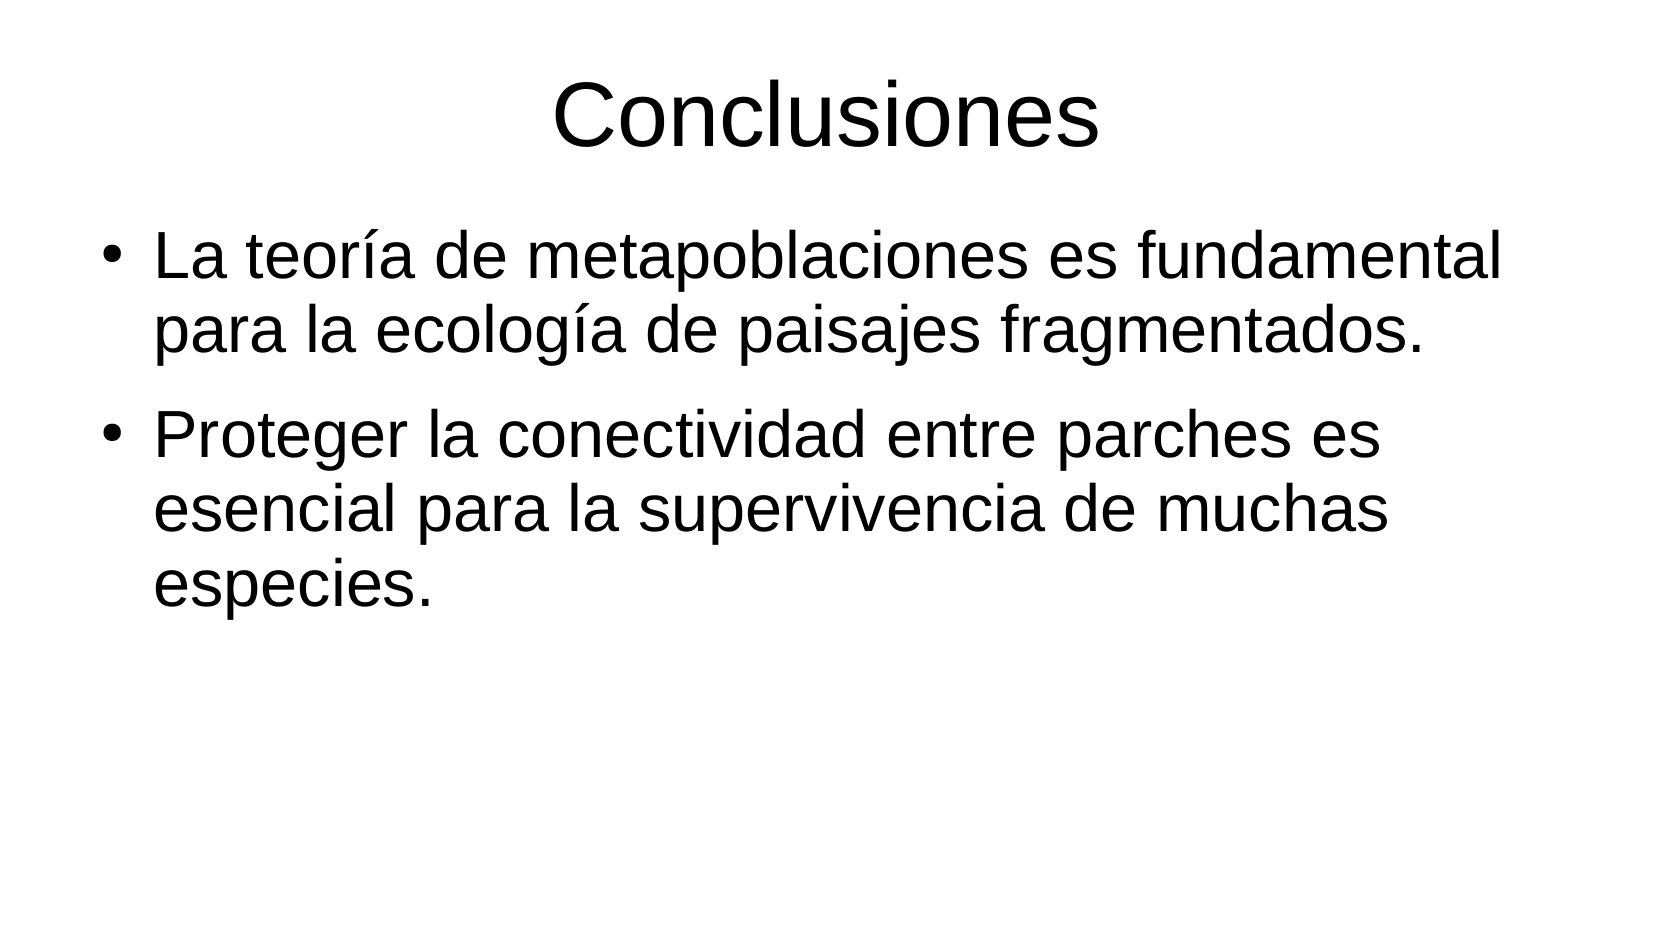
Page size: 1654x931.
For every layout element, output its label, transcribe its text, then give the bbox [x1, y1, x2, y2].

title Conclusiones [82, 37, 1571, 193]
list La teoría de metapoblaciones es fundamental para la ecología de paisajes fragmentados. Proteger la conectividad entre parches es esencial para la supervivencia de muchas especies. [82, 217, 1571, 758]
